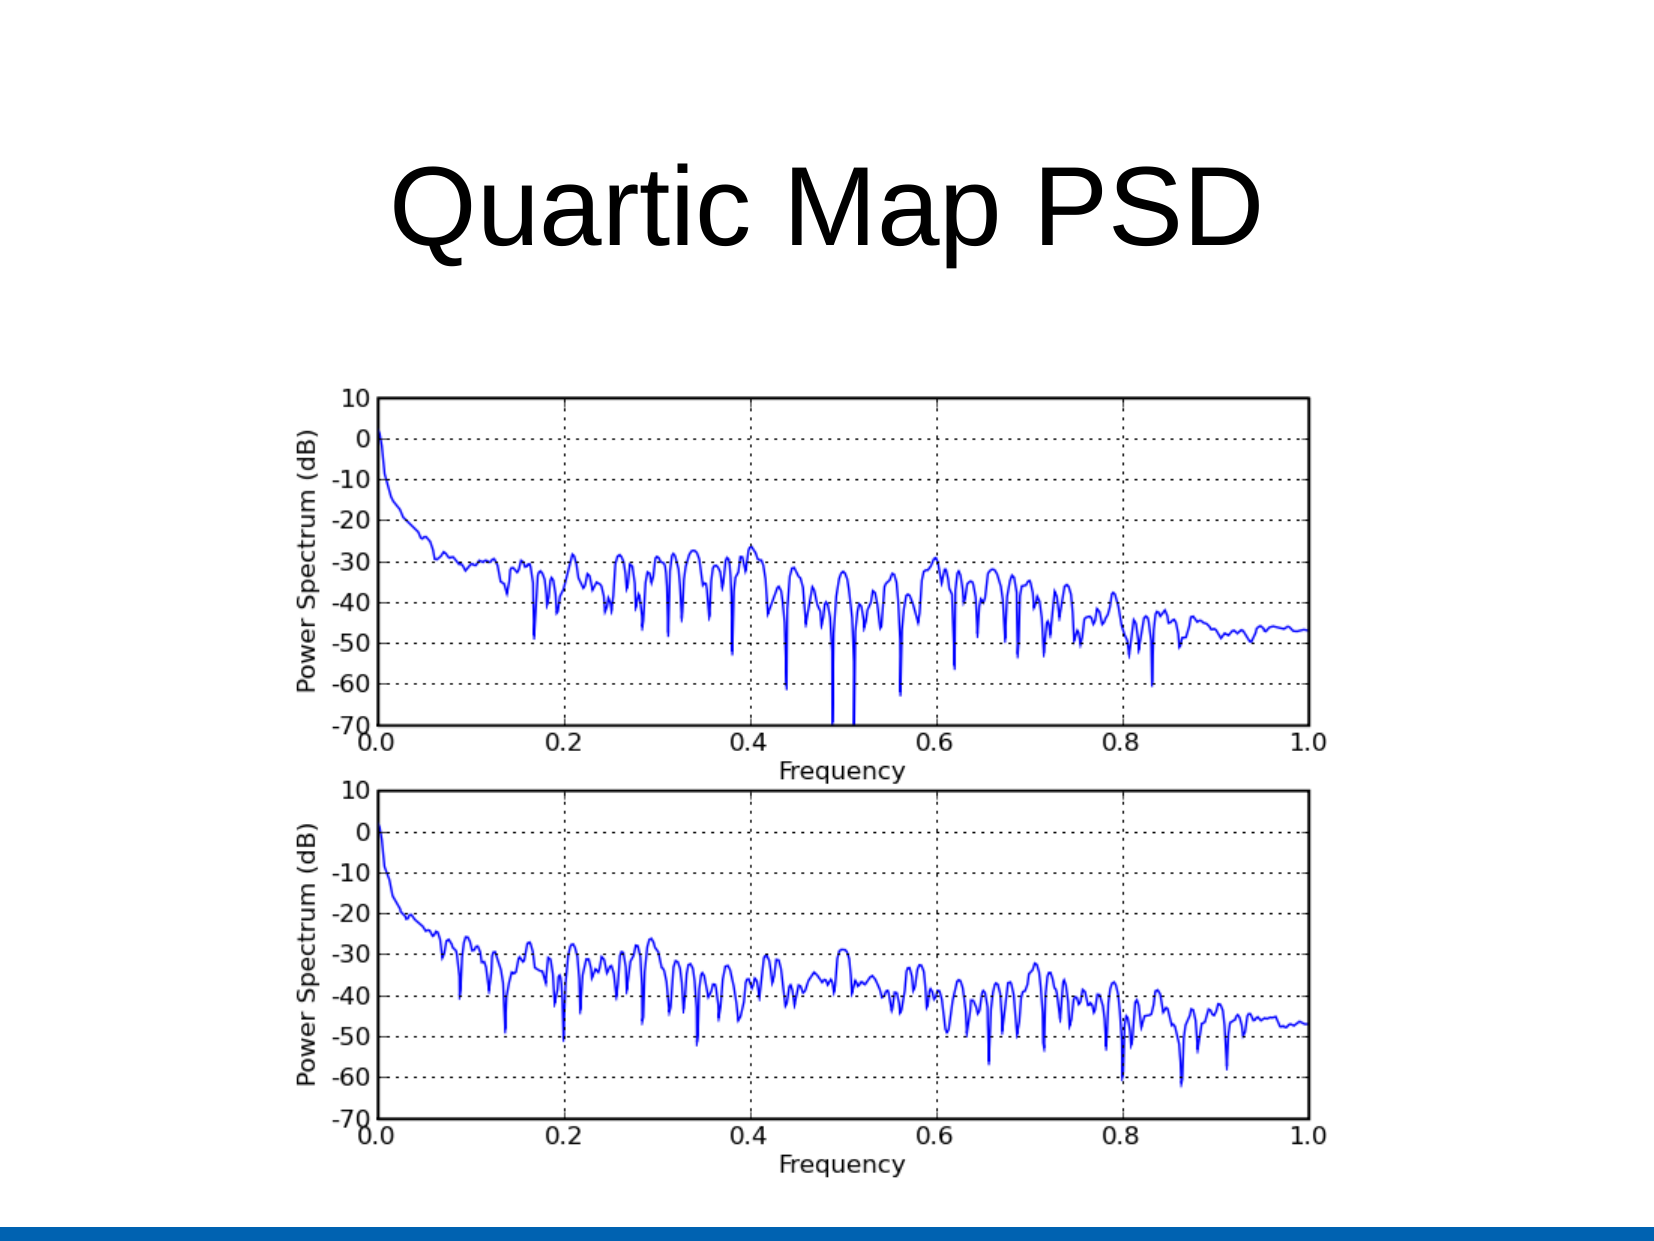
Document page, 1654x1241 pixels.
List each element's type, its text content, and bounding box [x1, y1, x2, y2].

title Quartic Map PSD [121, 102, 1533, 311]
picture [228, 308, 1429, 1209]
